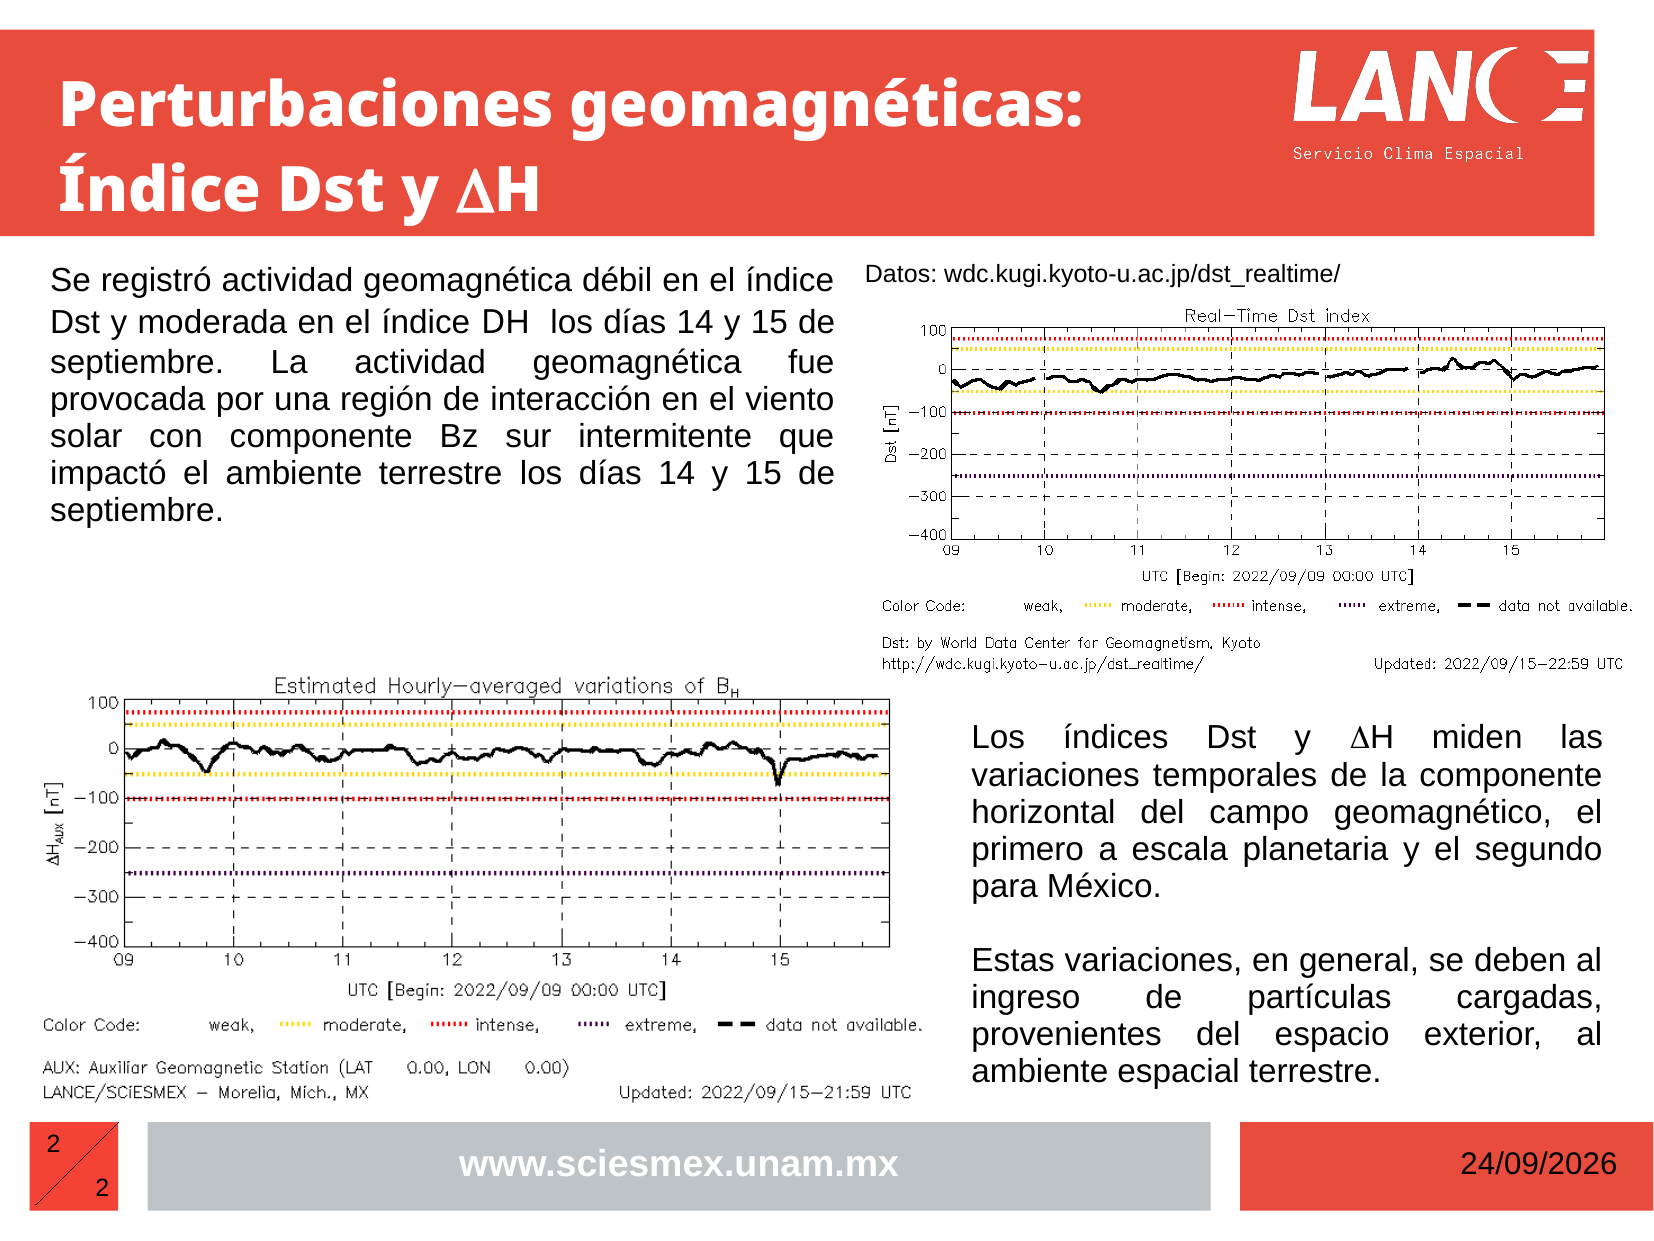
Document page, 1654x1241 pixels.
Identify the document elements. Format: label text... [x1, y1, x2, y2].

text_box Datos: wdc.kugi.kyoto-u.ac.jp/dst_realtime/ [850, 252, 1371, 296]
text_box 2 [35, 1151, 125, 1209]
picture [34, 289, 1642, 1105]
title Perturbaciones geomagnéticas: Índice Dst y DH [59, 59, 1312, 207]
text_box 15/09/2022 [1424, 1122, 1654, 1205]
text_box www.sciesmex.unam.mx [153, 1122, 1205, 1205]
text_box Se registró actividad geomagnética débil en el índice Dst y moderada en el índice DH los días 14 y 15 de septiembre. La actividad geomagnética fue provocada por una región de interacción en el viento solar con componente Bz sur intermitente que impactó el ambiente terrestre los días 14 y 15 de septiembre. [35, 253, 851, 640]
text_box Los índices Dst y DH miden las variaciones temporales de la componente horizontal del campo geomagnético, el primero a escala planetaria y el segundo para México. Estas variaciones, en general, se deben al ingreso de partículas cargadas, provenientes del espacio exterior, al ambiente espacial terrestre. [956, 711, 1619, 1097]
text_box <número> [31, 1122, 176, 1170]
picture [1293, 47, 1589, 162]
